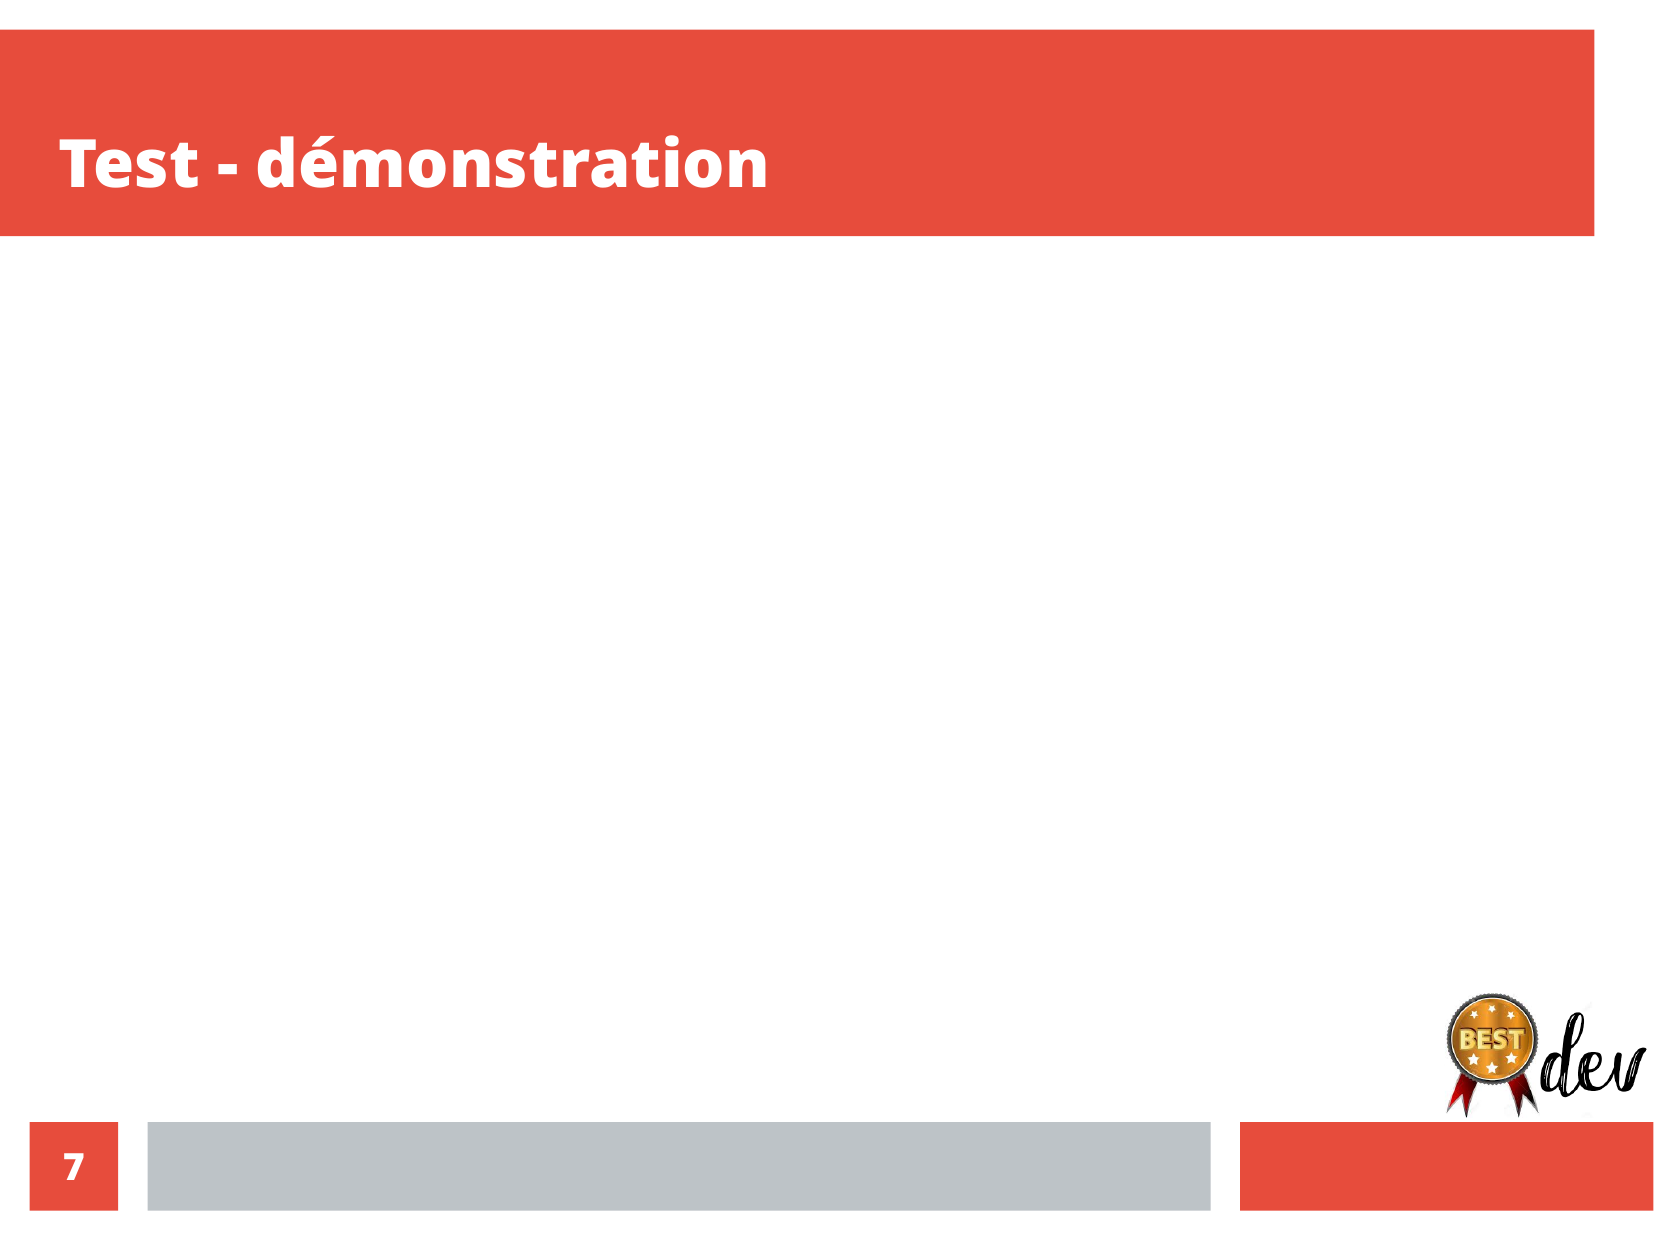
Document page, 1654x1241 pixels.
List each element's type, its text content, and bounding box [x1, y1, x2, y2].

title Test - démonstration [59, 59, 1595, 207]
picture [1441, 992, 1649, 1118]
